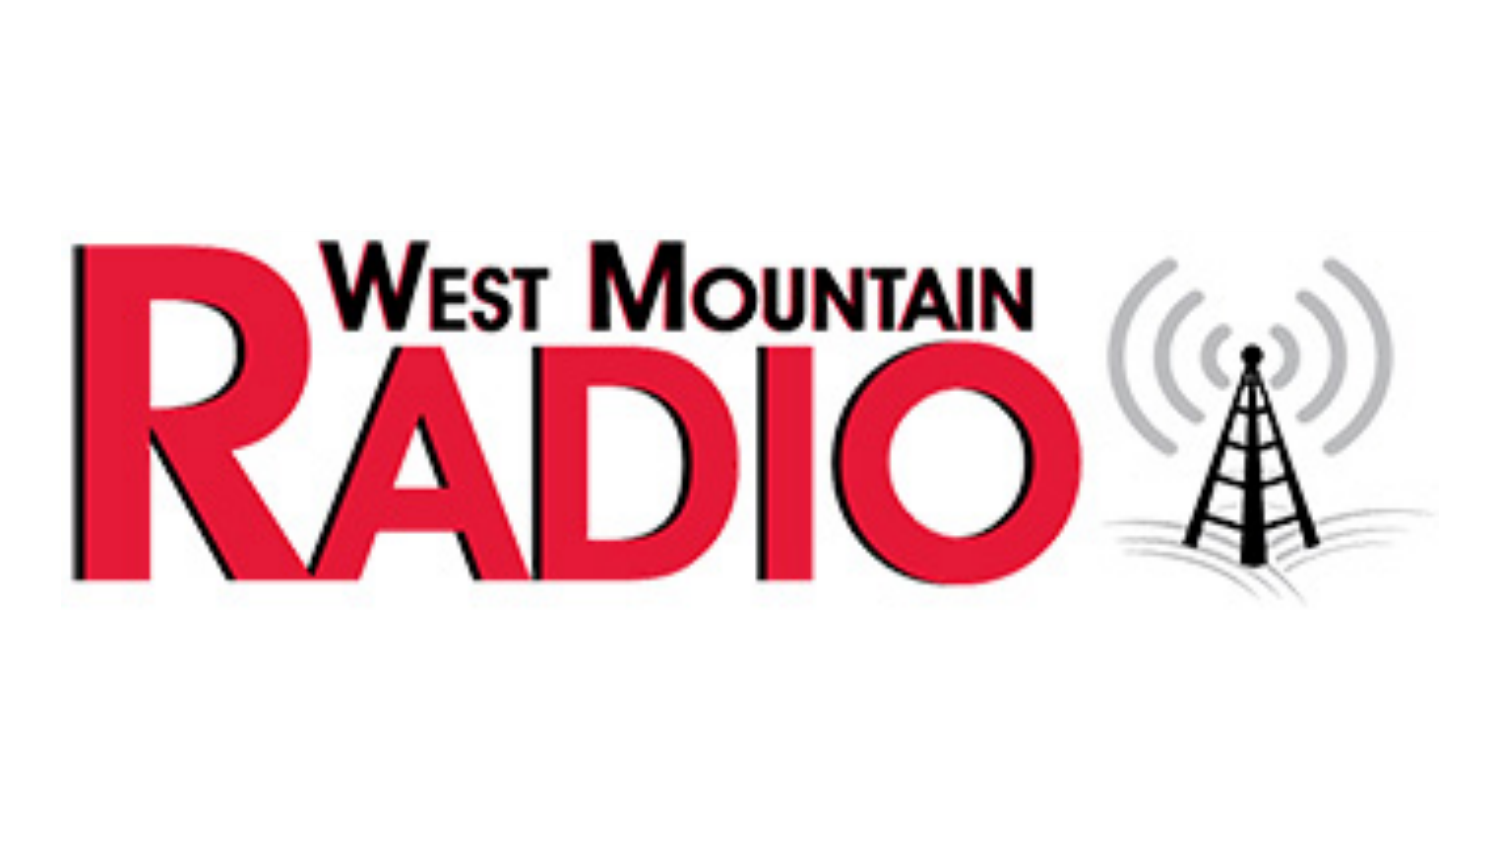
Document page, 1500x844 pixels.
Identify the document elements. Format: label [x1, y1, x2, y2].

picture [61, 230, 1439, 613]
